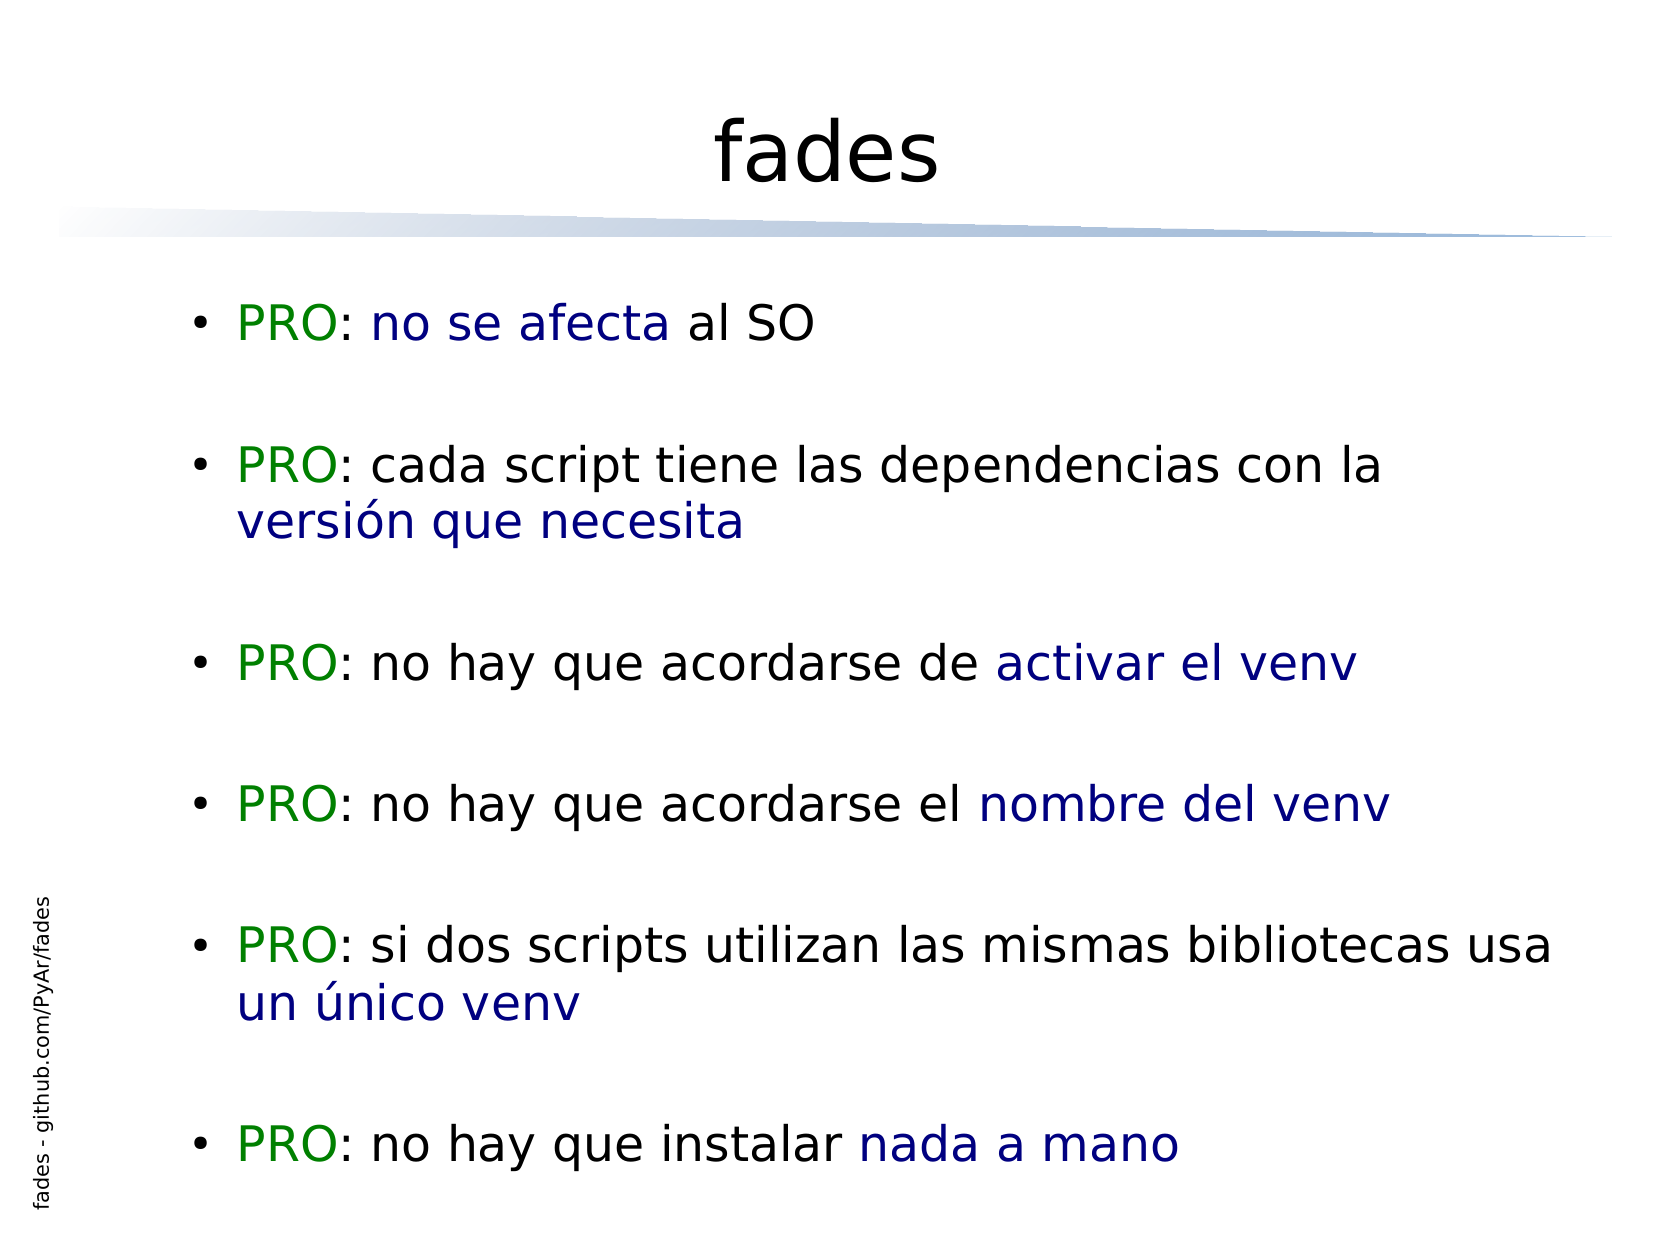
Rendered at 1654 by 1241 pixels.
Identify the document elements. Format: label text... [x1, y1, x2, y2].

list PRO: no se afecta al SO PRO: cada script tiene las dependencias con la versión que necesita PRO: no hay que acordarse de activar el venv PRO: no hay que acordarse el nombre del venv PRO: si dos scripts utilizan las mismas bibliotecas usa un único venv PRO: no hay que instalar nada a mano [177, 295, 1571, 1182]
title fades [0, 49, 1654, 257]
